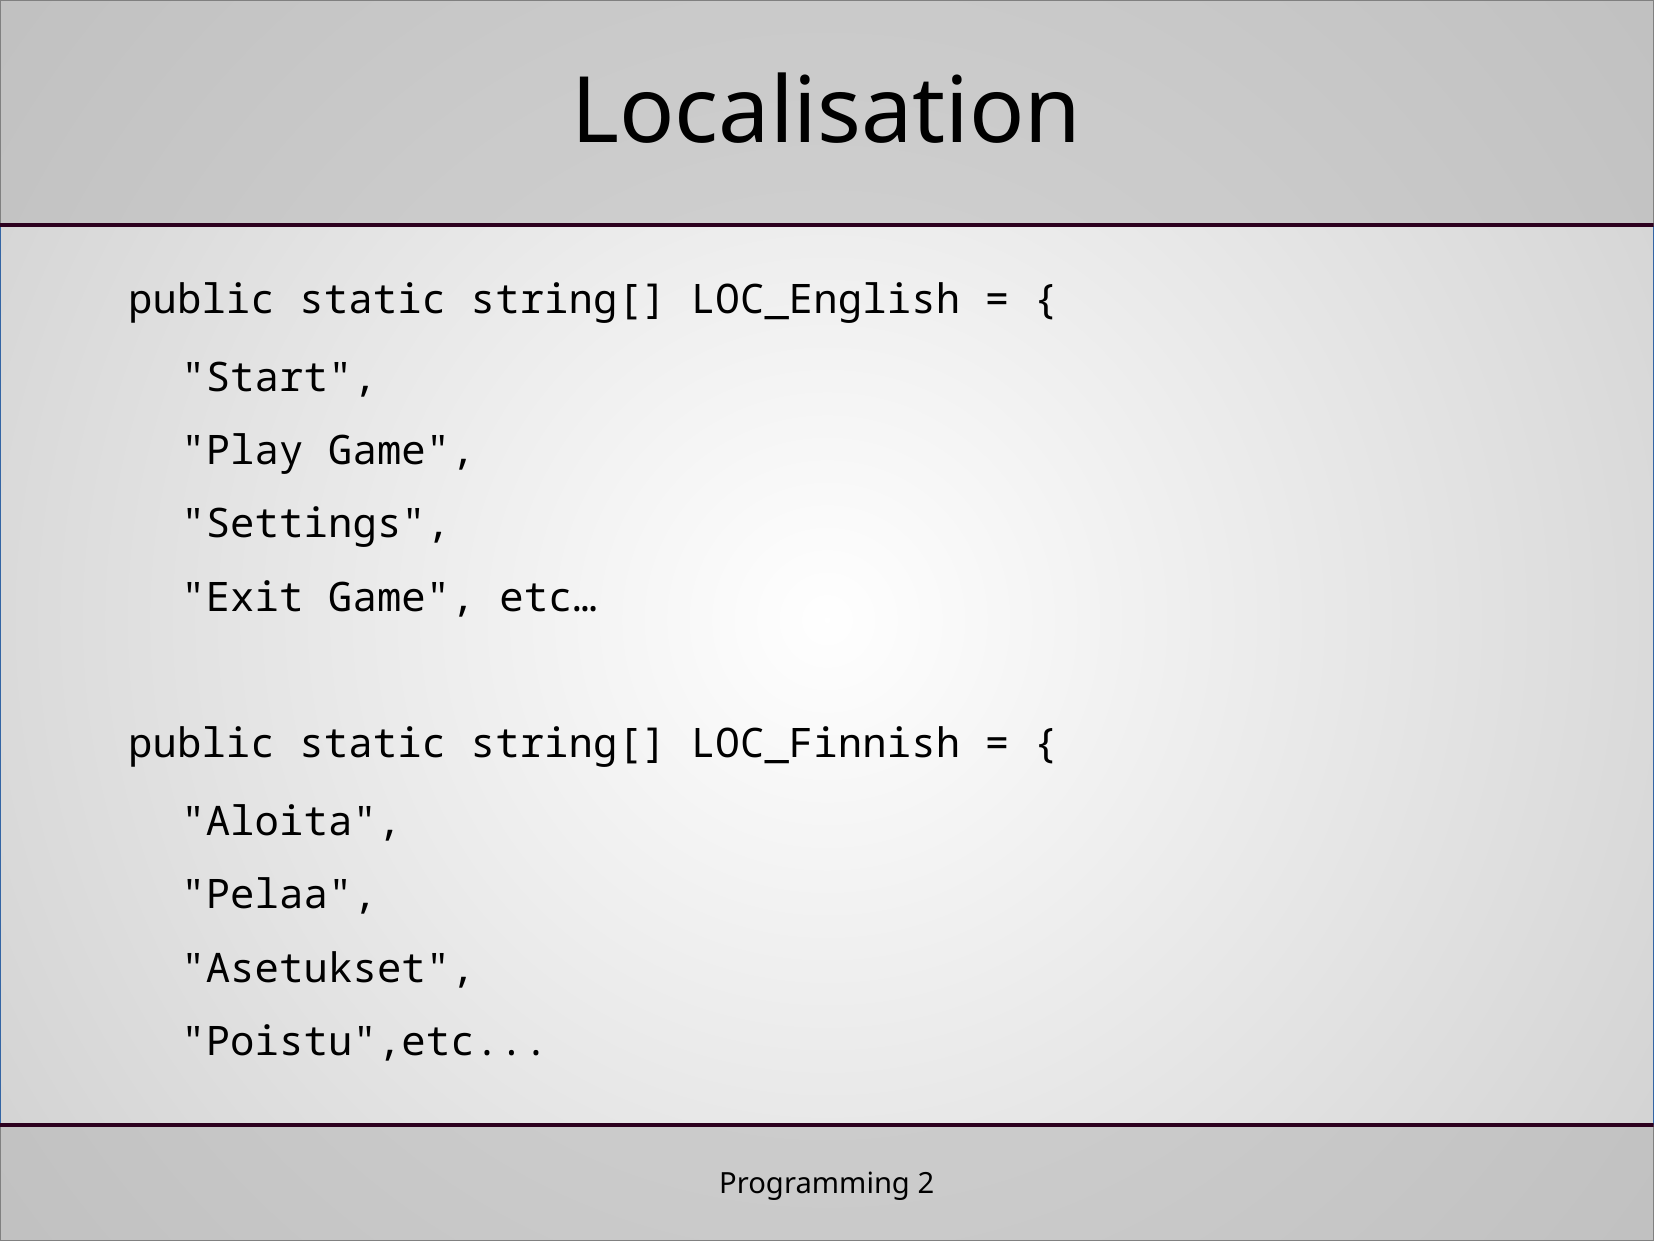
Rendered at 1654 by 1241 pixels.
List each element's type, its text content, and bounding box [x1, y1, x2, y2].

title Localisation [82, 34, 1571, 181]
list public static string[] LOC_English = { "Start", "Play Game", "Settings", "Exit Game", etc… public static string[] LOC_Finnish = { "Aloita", "Pelaa", "Asetukset", "Poistu",etc... [75, 270, 1571, 1075]
